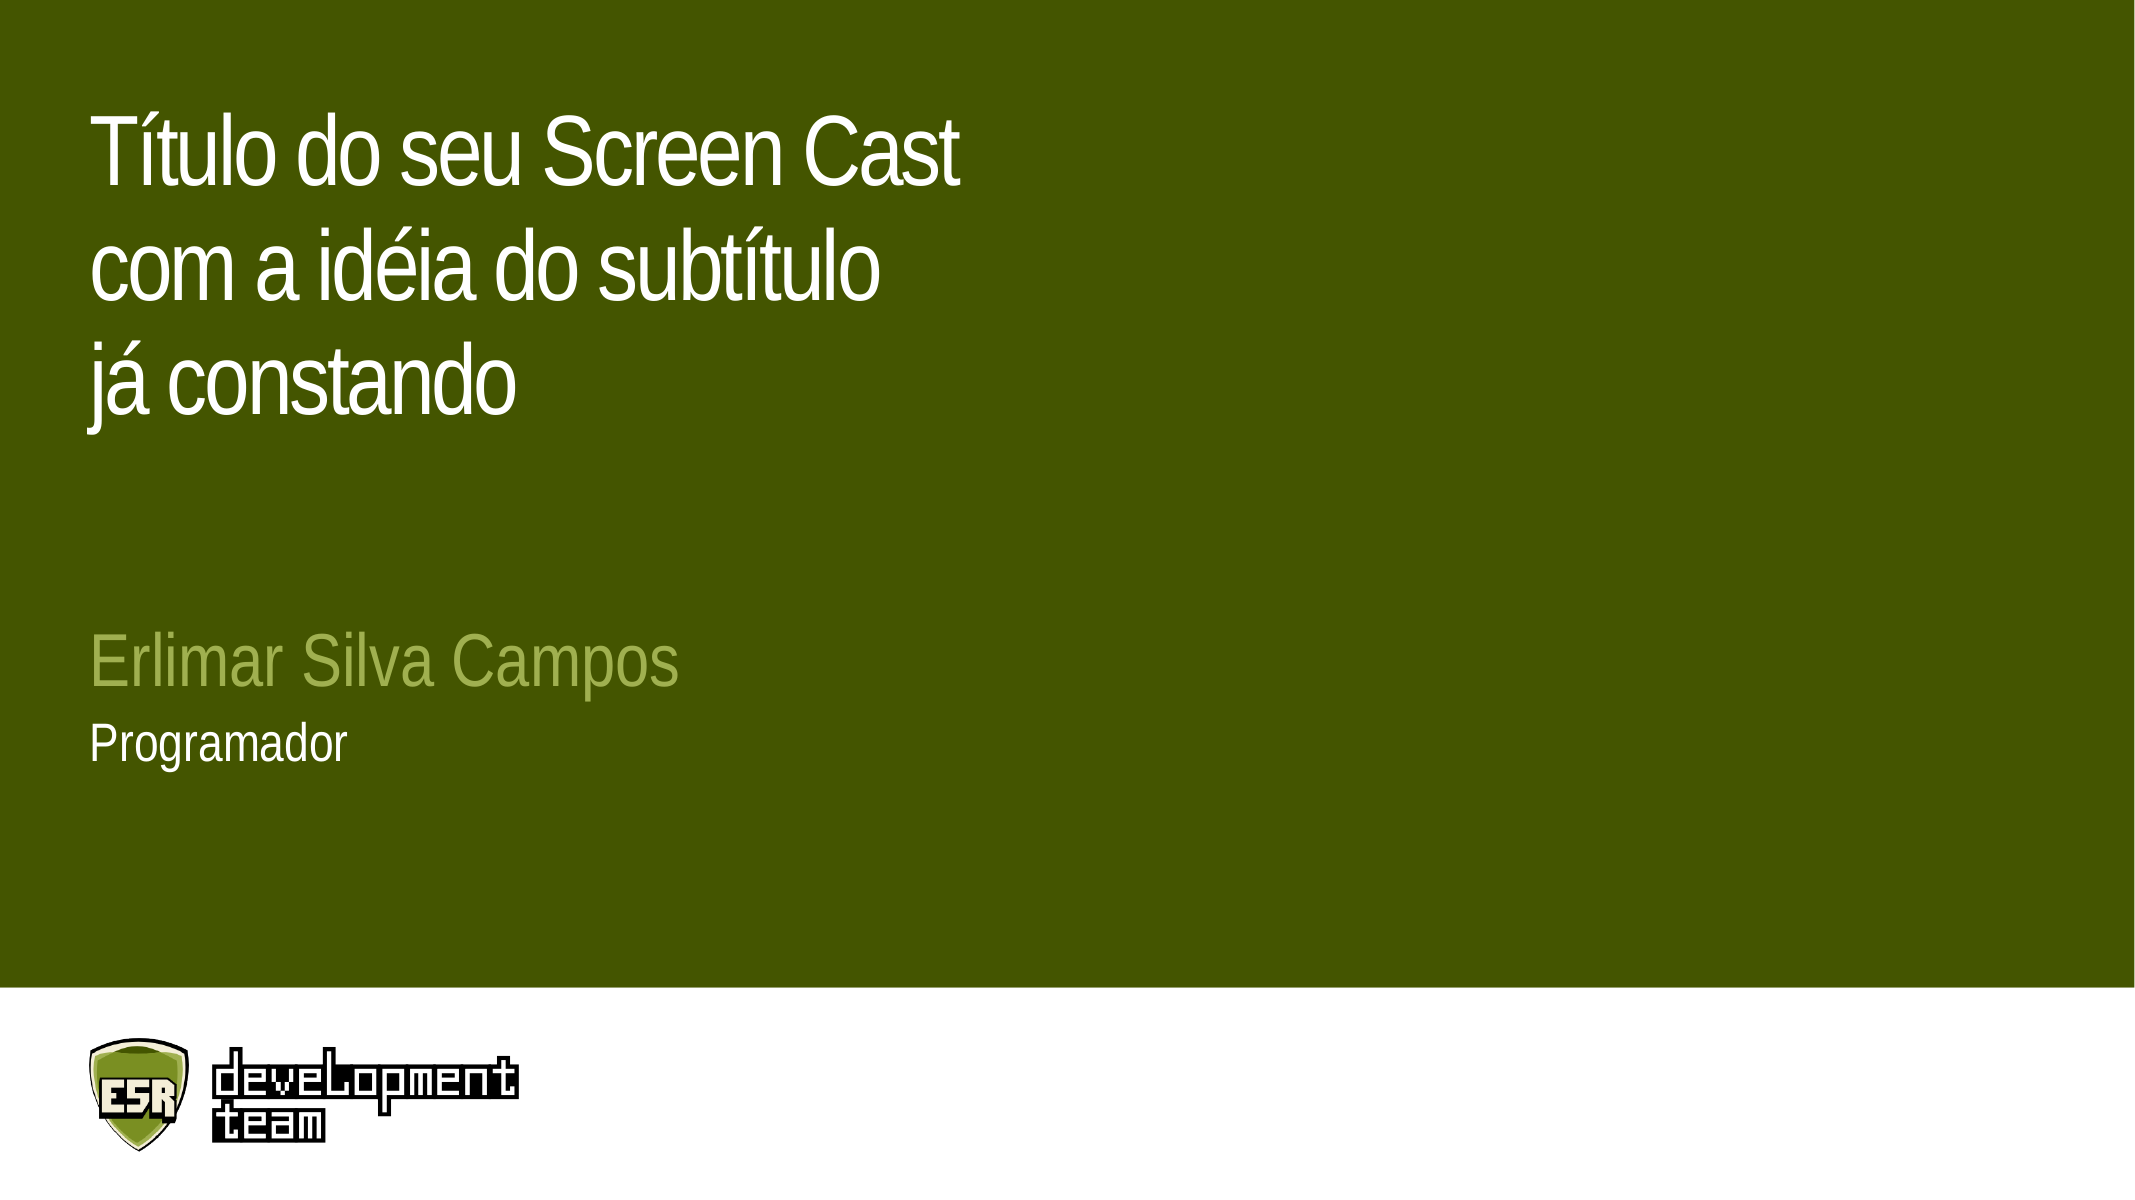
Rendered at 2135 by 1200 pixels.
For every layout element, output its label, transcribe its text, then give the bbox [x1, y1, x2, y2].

picture [0, 0, 2135, 1200]
text_box Programador [75, 703, 365, 781]
text_box Erlimar Silva Campos [75, 608, 697, 710]
text_box Título do seu Screen Cast com a idéia do subtítulo já constando [75, 84, 977, 444]
